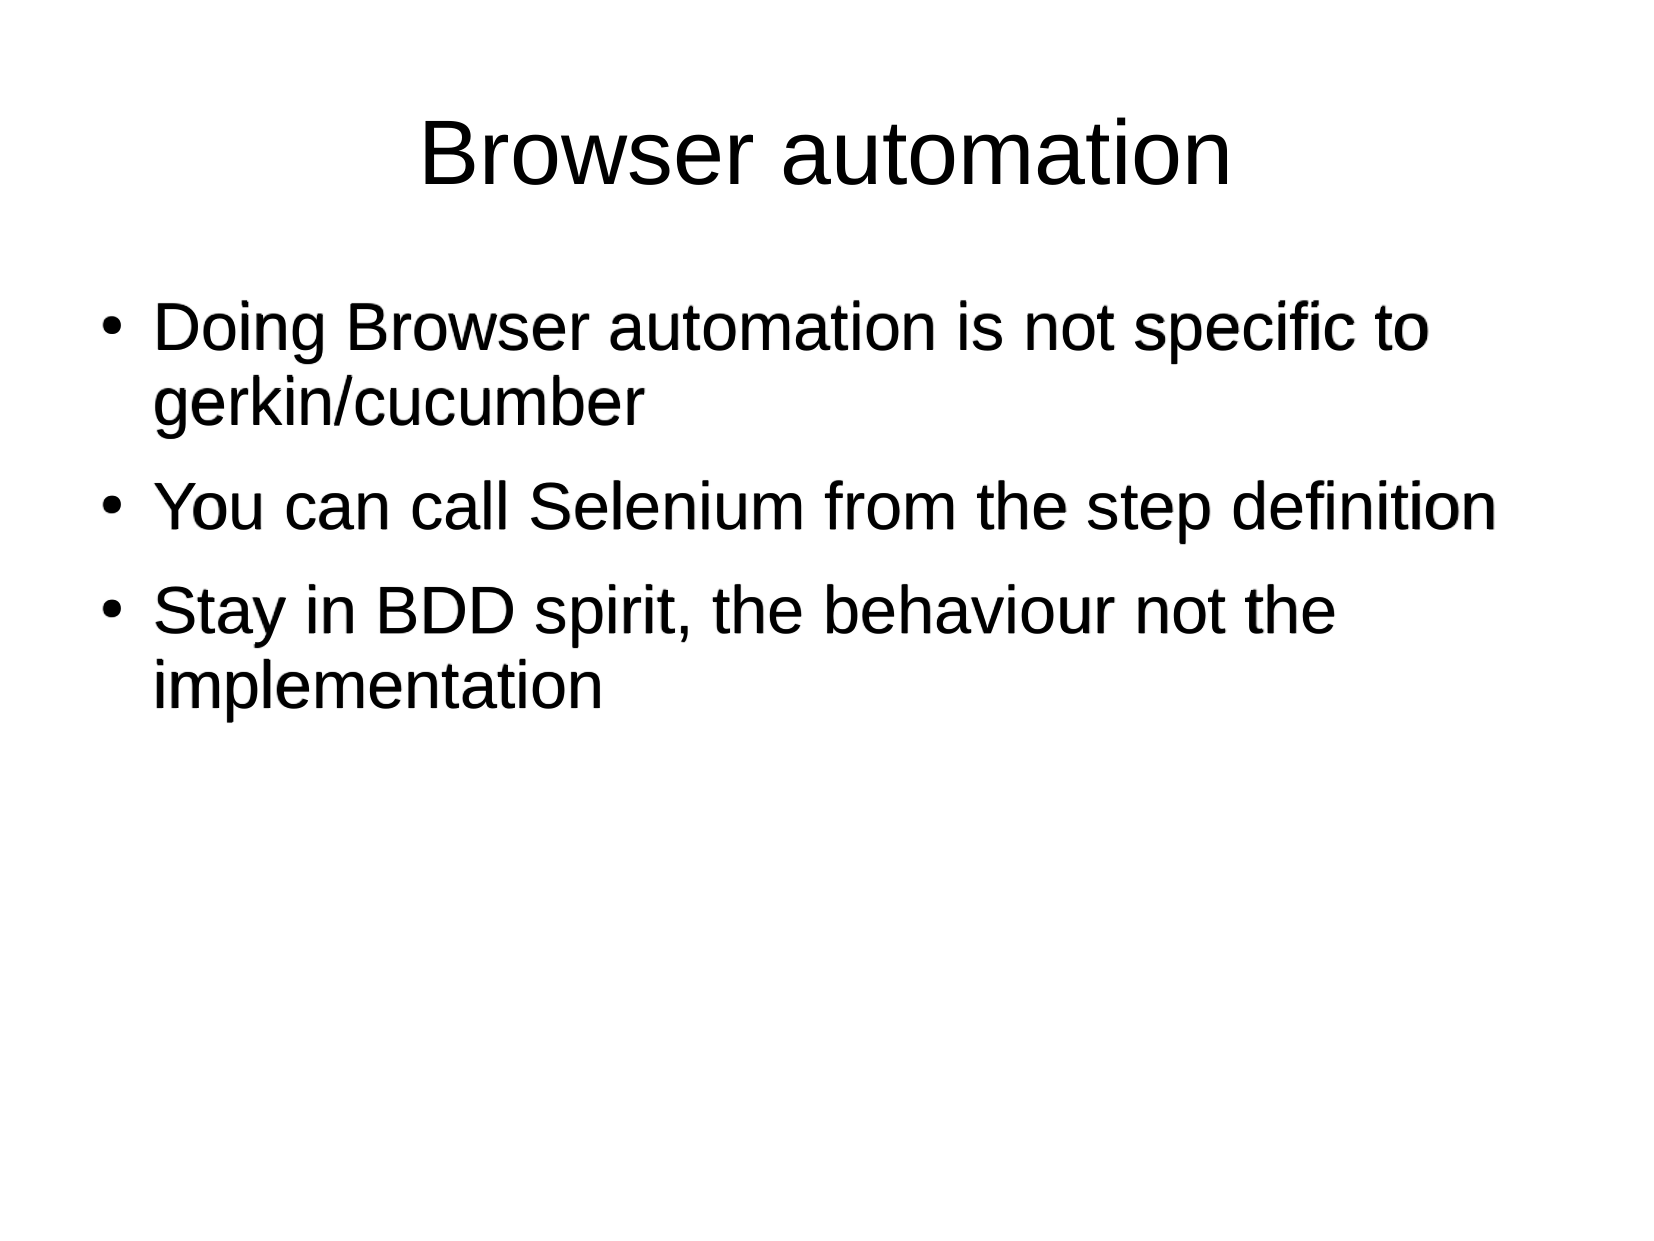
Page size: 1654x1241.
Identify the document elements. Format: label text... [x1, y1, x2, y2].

list Doing Browser automation is not specific to gerkin/cucumber You can call Selenium from the step definition Stay in BDD spirit, the behaviour not the implementation [82, 290, 1571, 1010]
title Browser automation [82, 49, 1571, 257]
